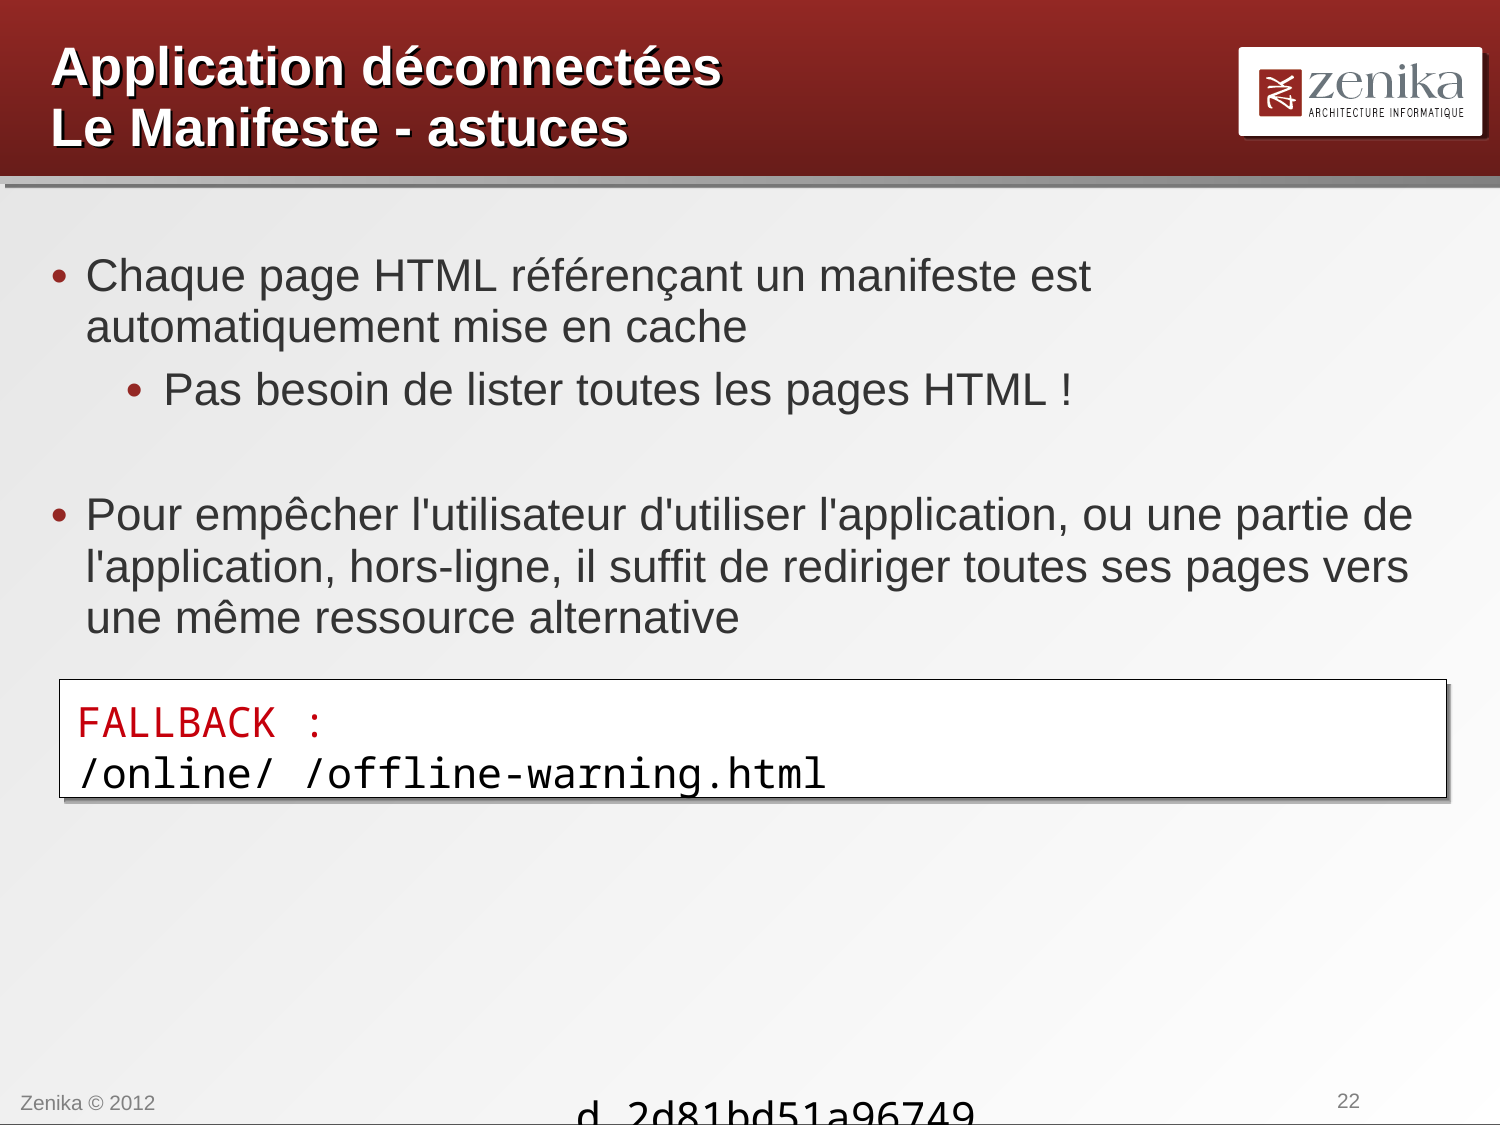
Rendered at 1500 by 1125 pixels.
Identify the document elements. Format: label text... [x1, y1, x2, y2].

text_box FALLBACK : /online/ /offline-warning.html [59, 679, 1447, 798]
title Application déconnectées Le Manifeste - astuces [50, 15, 1206, 180]
list Chaque page HTML référençant un manifeste est automatiquement mise en cache Pas besoin de lister toutes les pages HTML ! Pour empêcher l'utilisateur d'utiliser l'application, ou une partie de l'application, hors-ligne, il suffit de rediriger toutes ses pages vers une même ressource alternative [50, 249, 1435, 1079]
picture [1257, 58, 1464, 125]
